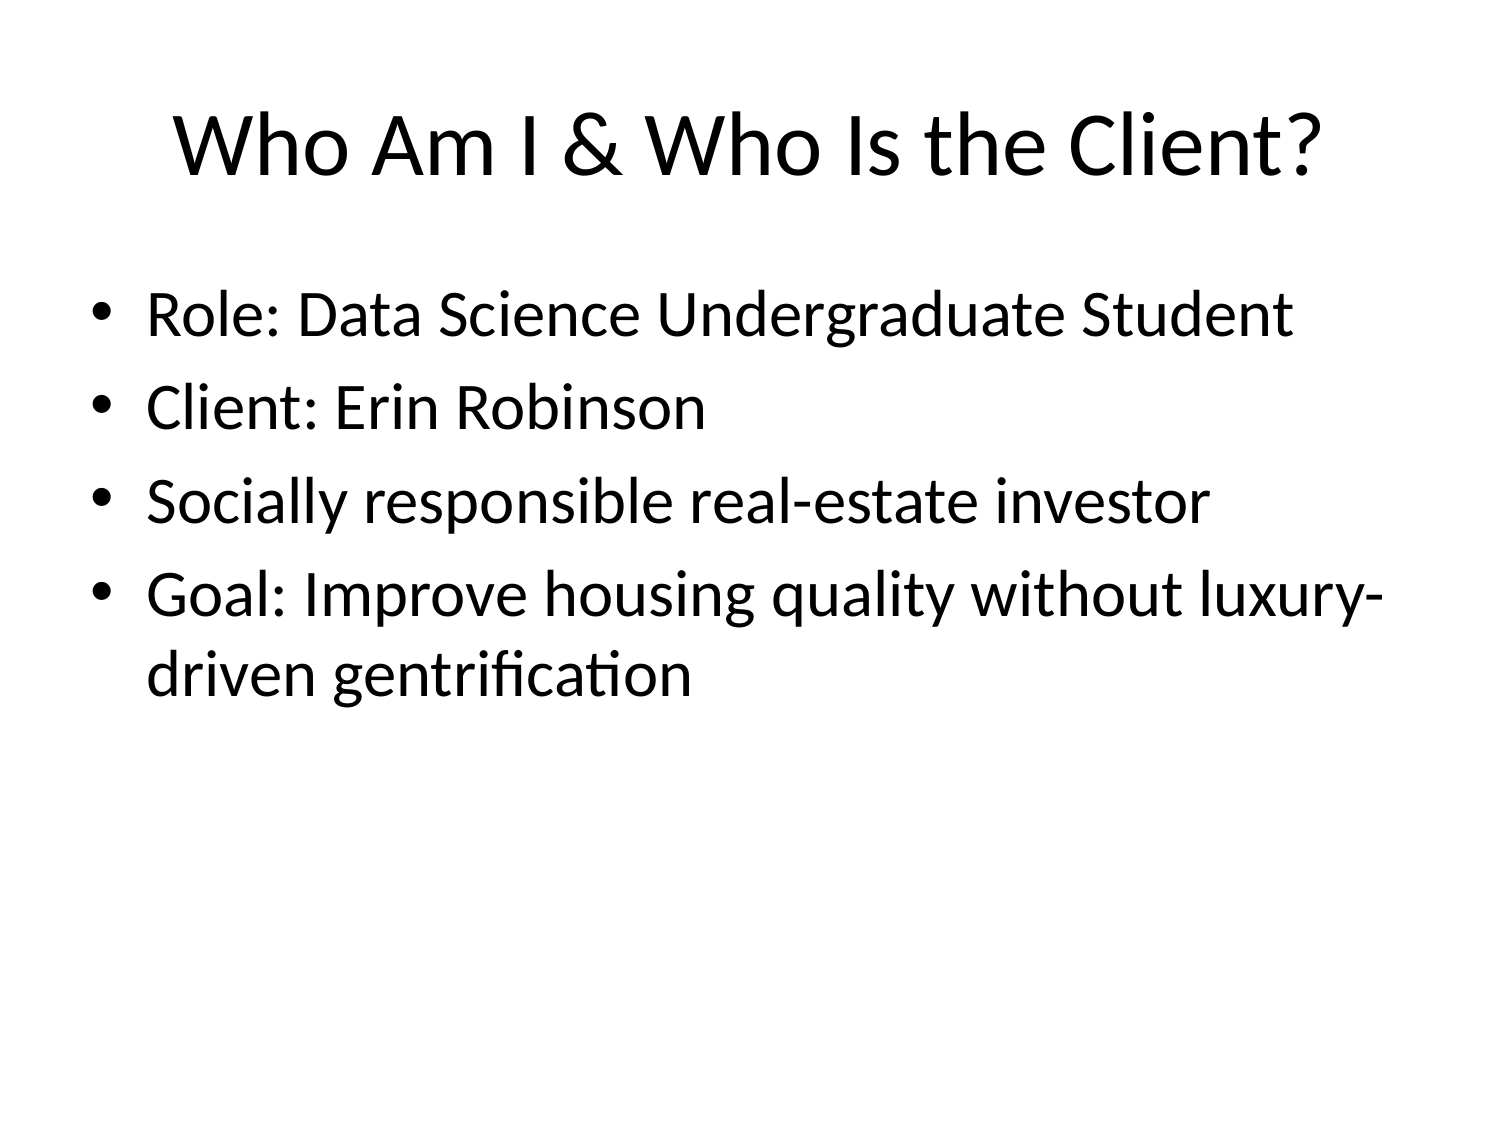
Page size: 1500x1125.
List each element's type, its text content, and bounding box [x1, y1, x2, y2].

title Who Am I & Who Is the Client? [75, 45, 1425, 233]
list Role: Data Science Undergraduate Student Client: Erin Robinson Socially responsible real-estate investor Goal: Improve housing quality without luxury-driven gentrification [75, 262, 1425, 1005]
